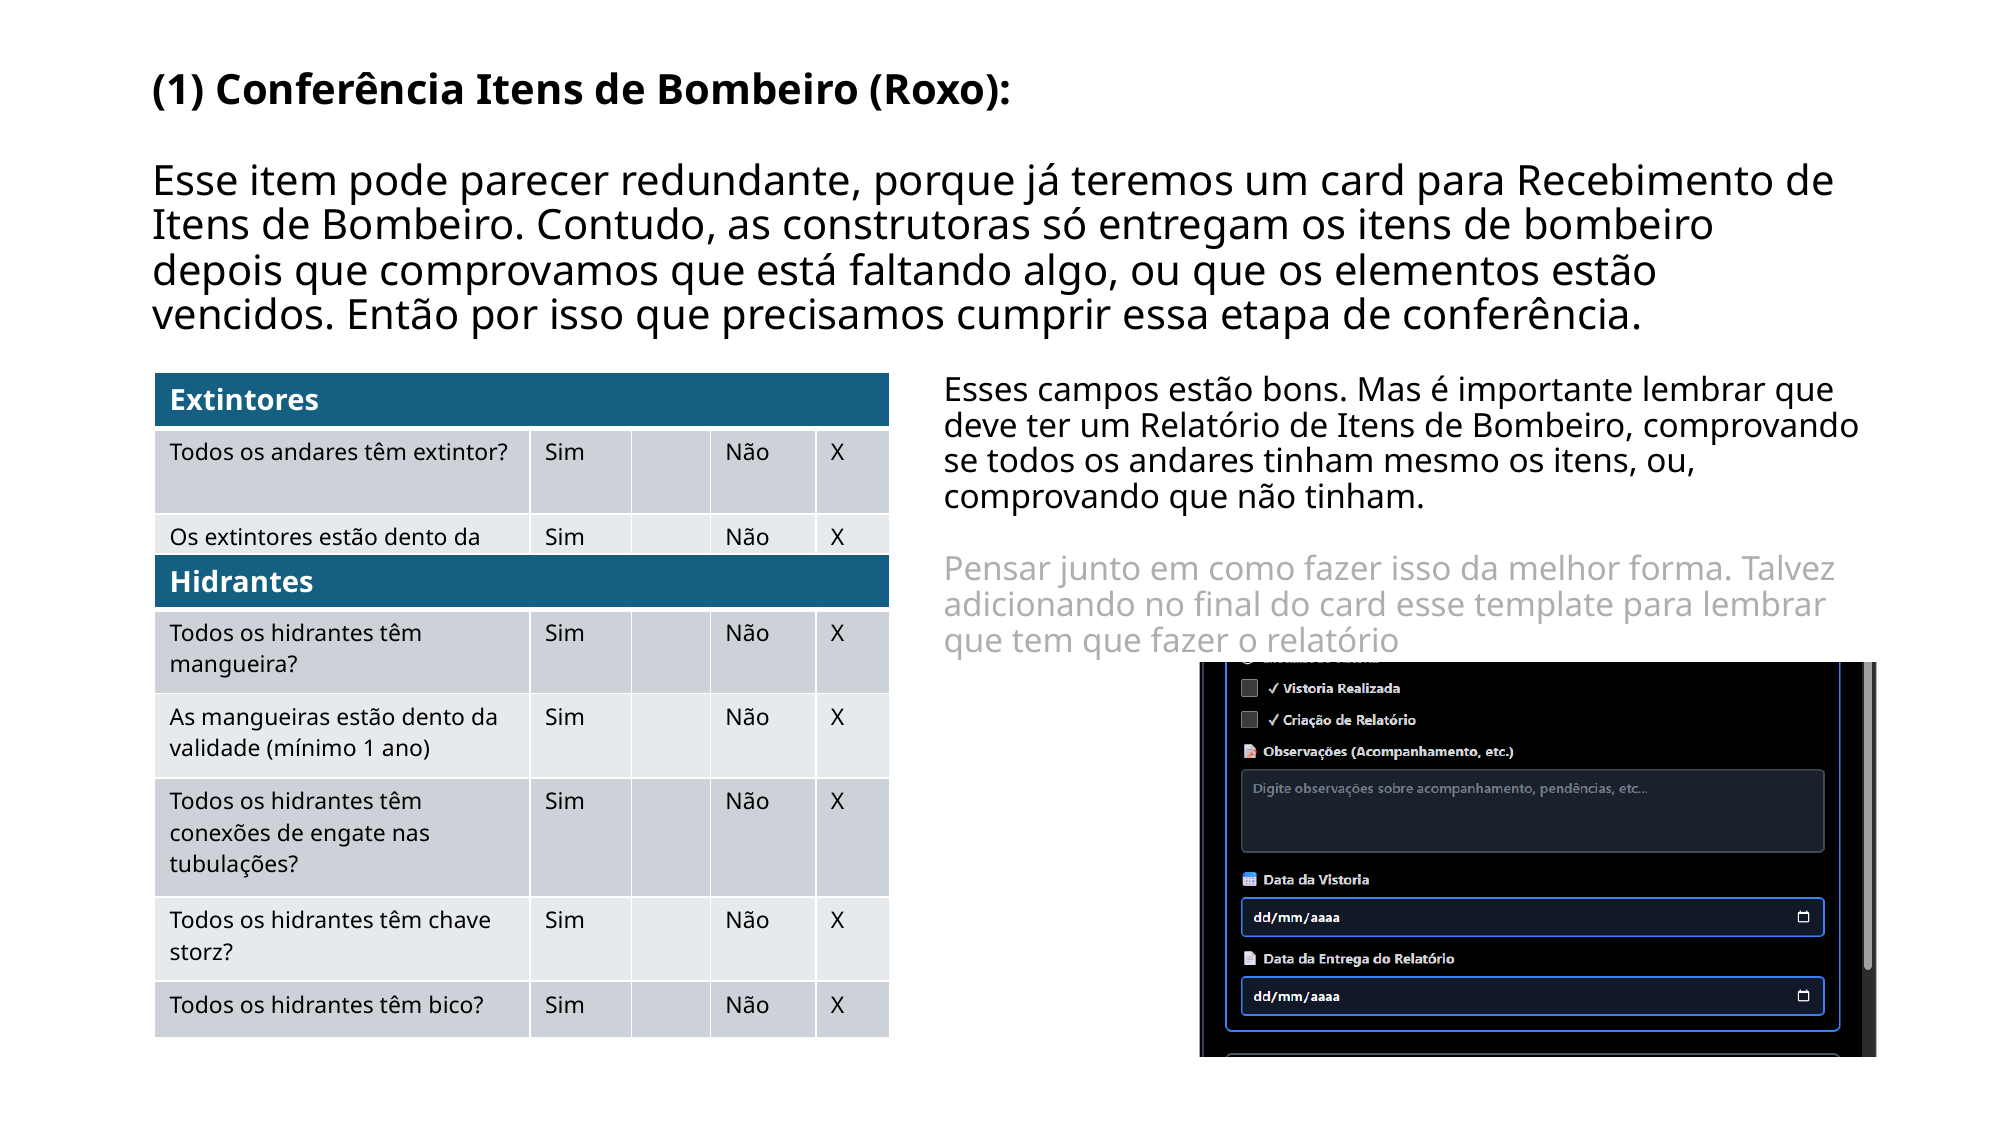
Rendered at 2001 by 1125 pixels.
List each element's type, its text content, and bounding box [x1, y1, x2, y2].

table_cell Sim [531, 779, 631, 896]
table_cell X [817, 431, 889, 513]
table_cell Todos os hidrantes têm mangueira? [155, 612, 529, 693]
table_cell Não [711, 694, 815, 777]
table_cell Sim [531, 694, 631, 777]
table_cell [632, 431, 710, 513]
table_cell X [817, 779, 889, 896]
table_cell X [817, 898, 889, 980]
title (1) Conferência Itens de Bombeiro (Roxo): Esse item pode parecer redundante, porque já teremos um card para Recebimento de Itens de Bombeiro. Contudo, as construtoras só entregam os itens de bombeiro depois que comprovamos que está faltando algo, ou que os elementos estão vencidos. Então por isso que precisamos cumprir essa etapa de conferência. [137, 60, 1863, 348]
table_cell Todos os hidrantes têm conexões de engate nas tubulações? [155, 779, 529, 896]
table_cell [632, 515, 710, 553]
table_cell [632, 612, 710, 693]
table_cell [632, 898, 710, 980]
table_cell Não [711, 612, 815, 693]
table_cell Sim [531, 431, 631, 513]
table_cell Não [711, 515, 815, 553]
table_cell Sim [531, 612, 631, 693]
table_cell Não [711, 431, 815, 513]
table_header Extintores [155, 373, 889, 426]
table_cell X [817, 694, 889, 777]
table_cell Não [711, 779, 815, 896]
text_box Esses campos estão bons. Mas é importante lembrar que deve ter um Relatório de Itens de Bombeiro, comprovando se todos os andares tinham mesmo os itens, ou, comprovando que não tinham. Pensar junto em como fazer isso da melhor forma. Talvez adicionando no final do card esse template para lembrar que tem que fazer o relatório [928, 371, 1903, 660]
table_cell Todos os andares têm extintor? [155, 431, 529, 513]
table_cell X [817, 982, 889, 1037]
table_cell [632, 982, 710, 1037]
table_cell Os extintores estão dento da validade (mínimo 1 ano) [155, 515, 529, 553]
picture [1199, 662, 1877, 1057]
table_cell X [817, 612, 889, 693]
table_cell Todos os hidrantes têm chave storz? [155, 898, 529, 980]
table_cell Sim [531, 515, 631, 553]
table_cell X [817, 515, 889, 553]
table_cell [632, 694, 710, 777]
table_cell Não [711, 982, 815, 1037]
table_cell As mangueiras estão dento da validade (mínimo 1 ano) [155, 694, 529, 777]
table_cell Sim [531, 982, 631, 1037]
table_header Hidrantes [155, 555, 889, 607]
table_cell Não [711, 898, 815, 980]
table_cell [632, 779, 710, 896]
table_cell Todos os hidrantes têm bico? [155, 982, 529, 1037]
table_cell Sim [531, 898, 631, 980]
